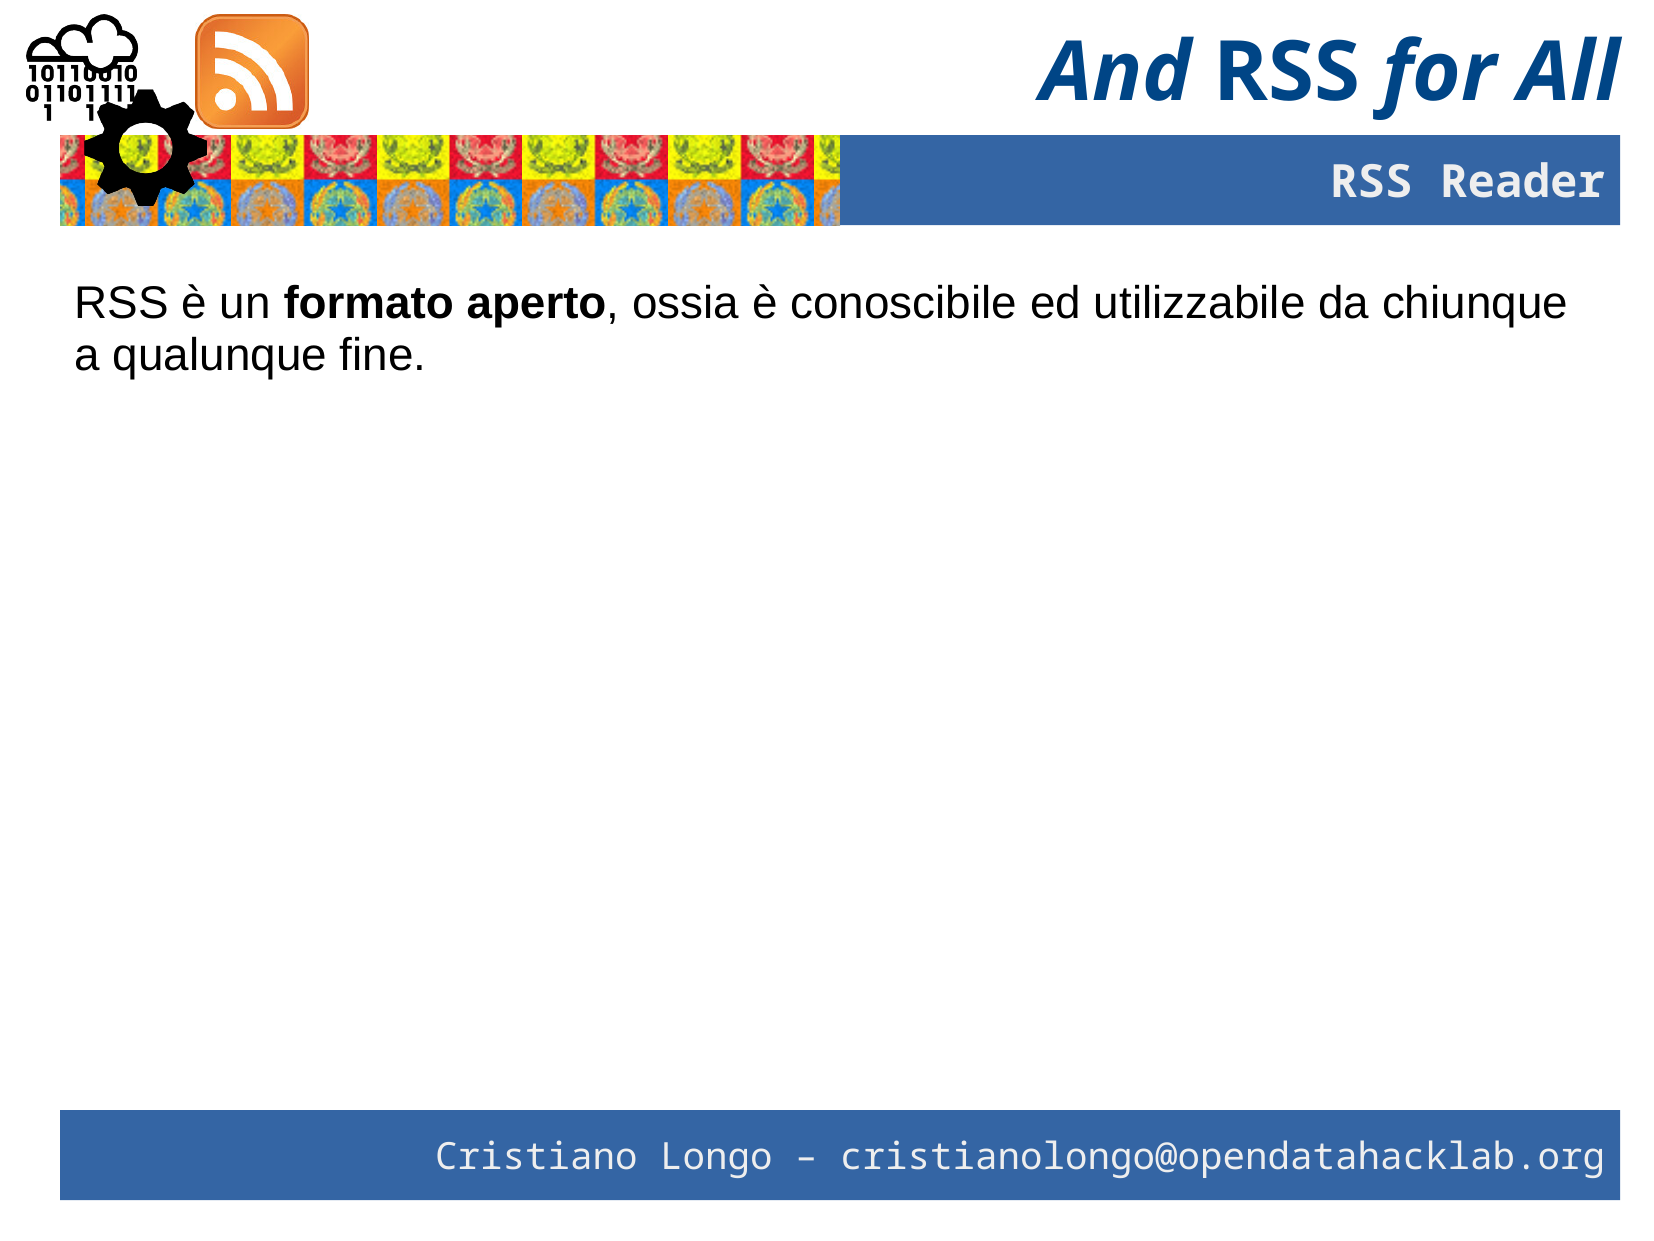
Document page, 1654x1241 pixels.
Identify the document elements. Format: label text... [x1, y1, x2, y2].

text_box [60, 135, 840, 226]
text_box Cristiano Longo – cristianolongo@opendatahacklab.org [60, 1110, 1621, 1201]
text_box RSS Reader [840, 135, 1621, 226]
picture [26, 14, 309, 206]
text_box RSS è un formato aperto, ossia è conoscibile ed utilizzabile da chiunque a qualunque fine. [60, 270, 1621, 406]
text_box And RSS for All [870, 4, 1636, 214]
